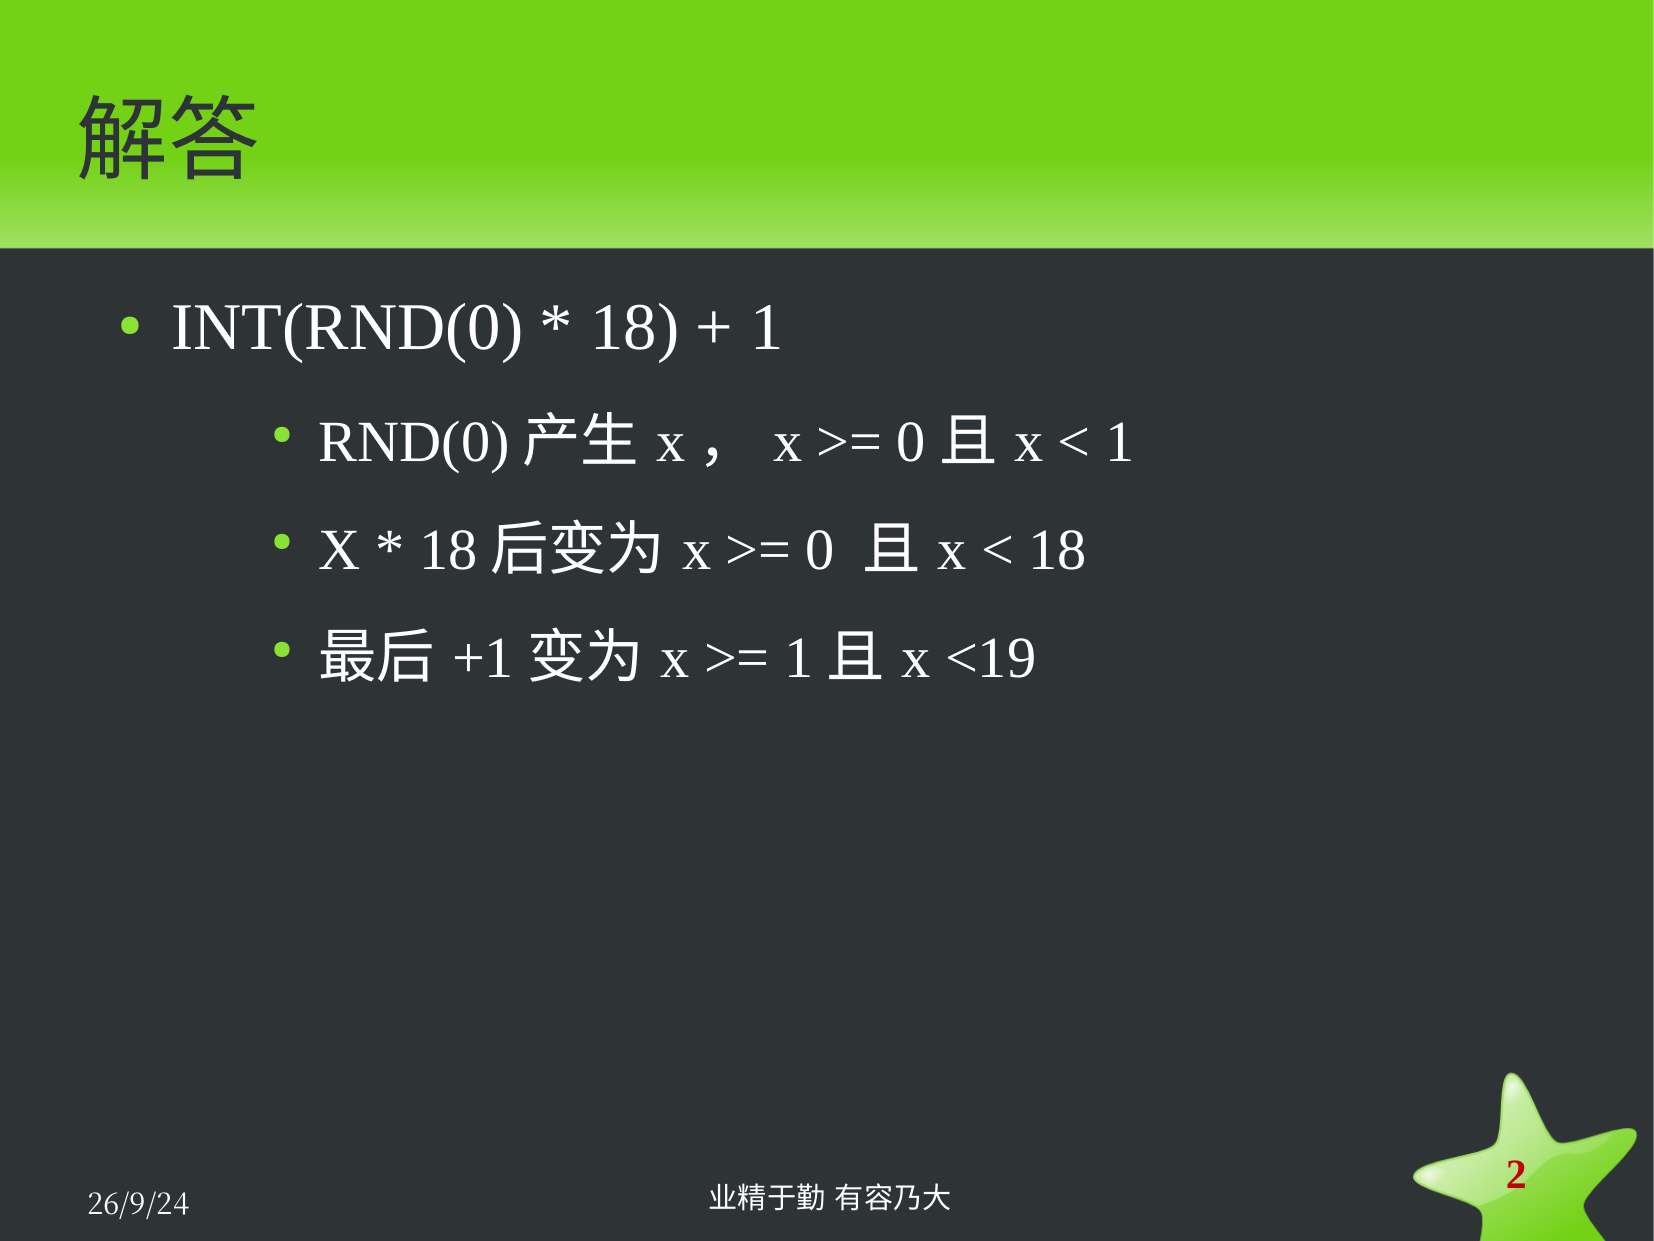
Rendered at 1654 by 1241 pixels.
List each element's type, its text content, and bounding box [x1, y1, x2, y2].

title 解答 [76, 29, 1565, 237]
list INT(RND(0) * 18) + 1 RND(0)产生x，x >= 0且x < 1 X * 18后变为x >= 0 且x < 18 最后+1变为x >= 1且x <19 [82, 290, 1571, 1109]
picture [0, 0, 1654, 1241]
